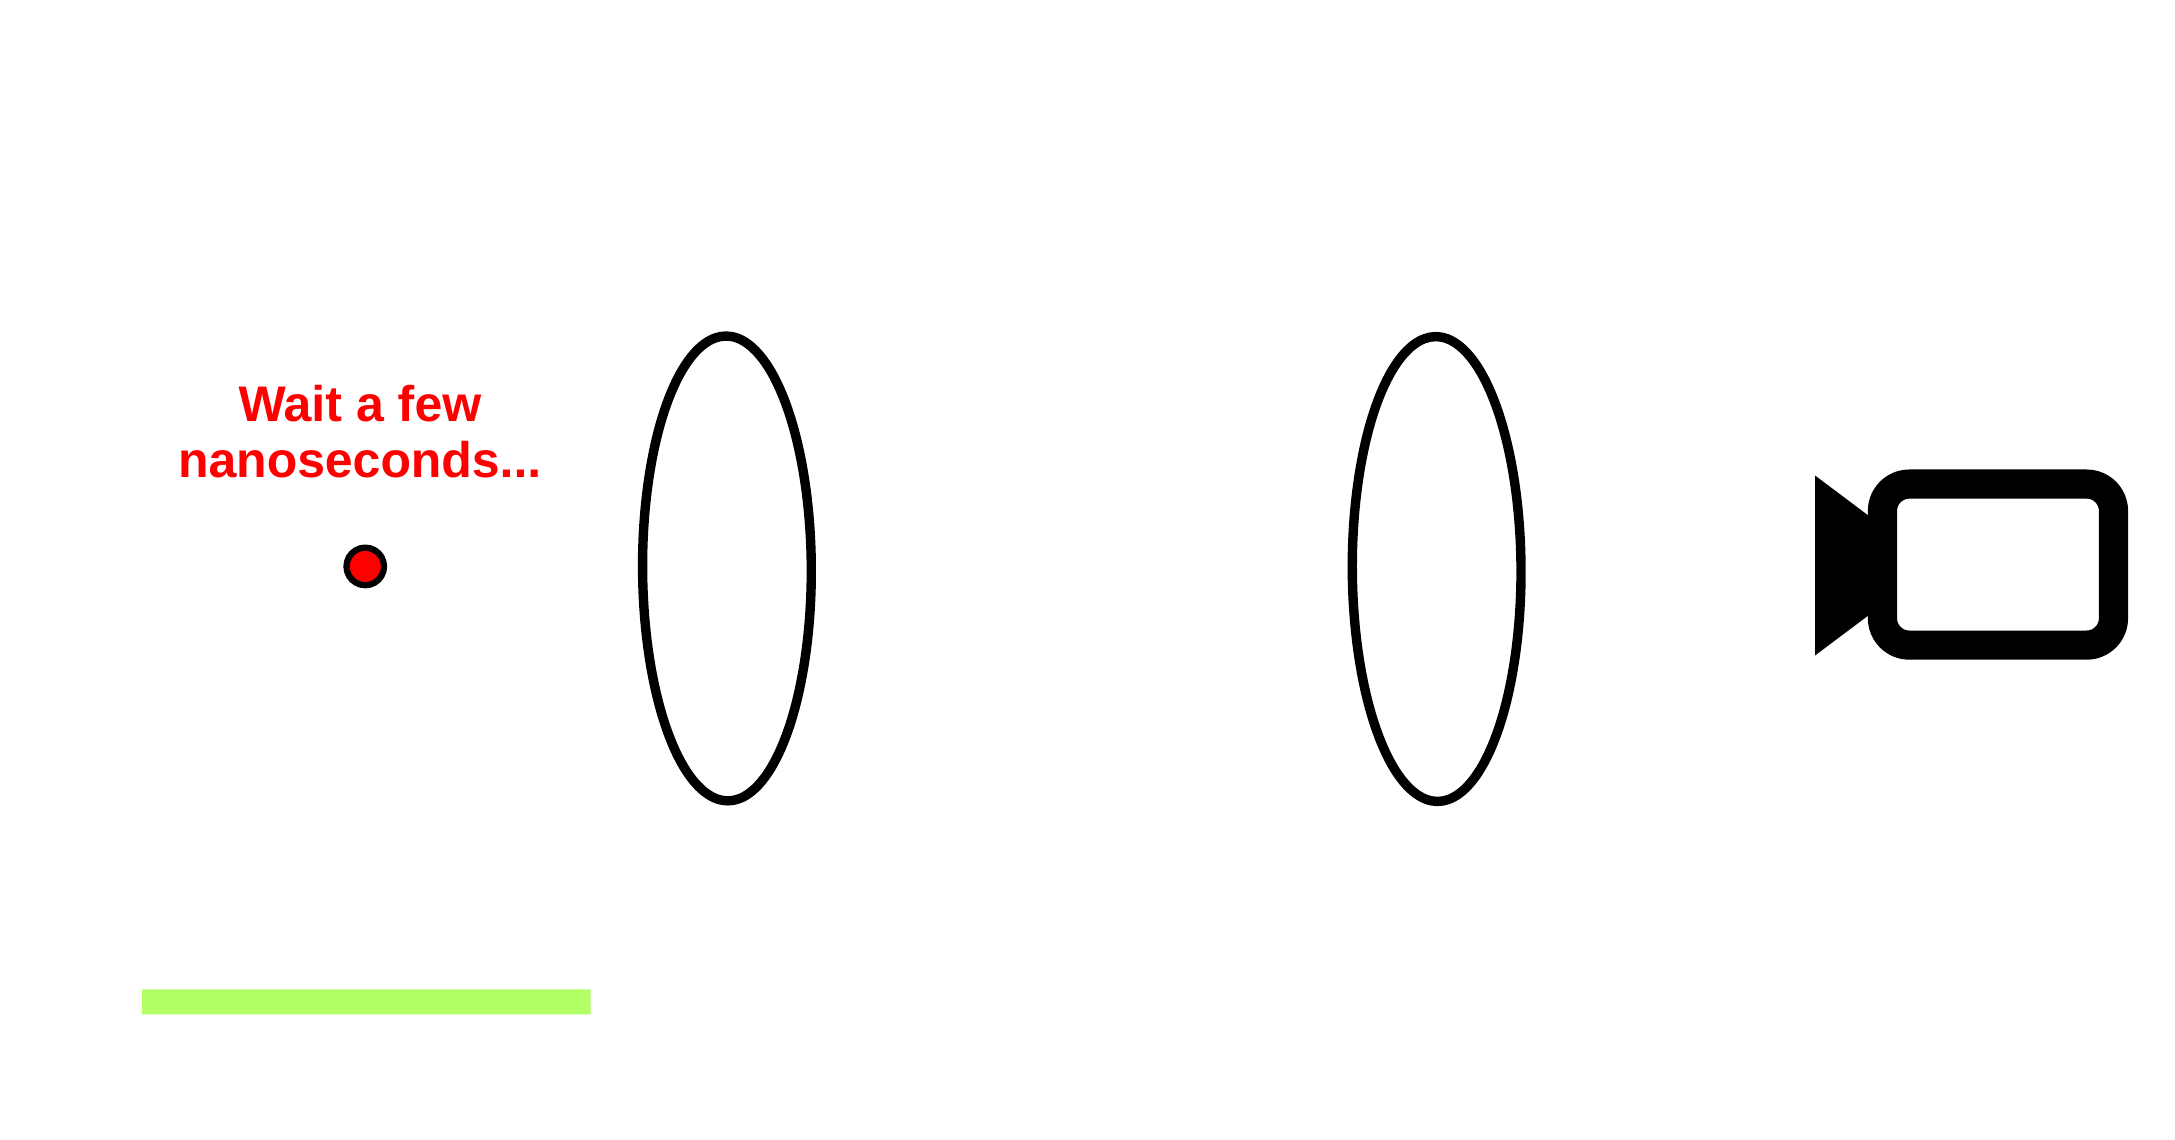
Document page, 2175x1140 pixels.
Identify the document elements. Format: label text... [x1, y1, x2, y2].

text_box [1882, 484, 2114, 646]
text_box [1352, 336, 1522, 802]
text_box [1815, 475, 1876, 656]
text_box [642, 336, 812, 801]
text_box [346, 547, 385, 586]
text_box Wait a few nanoseconds... [150, 368, 571, 496]
